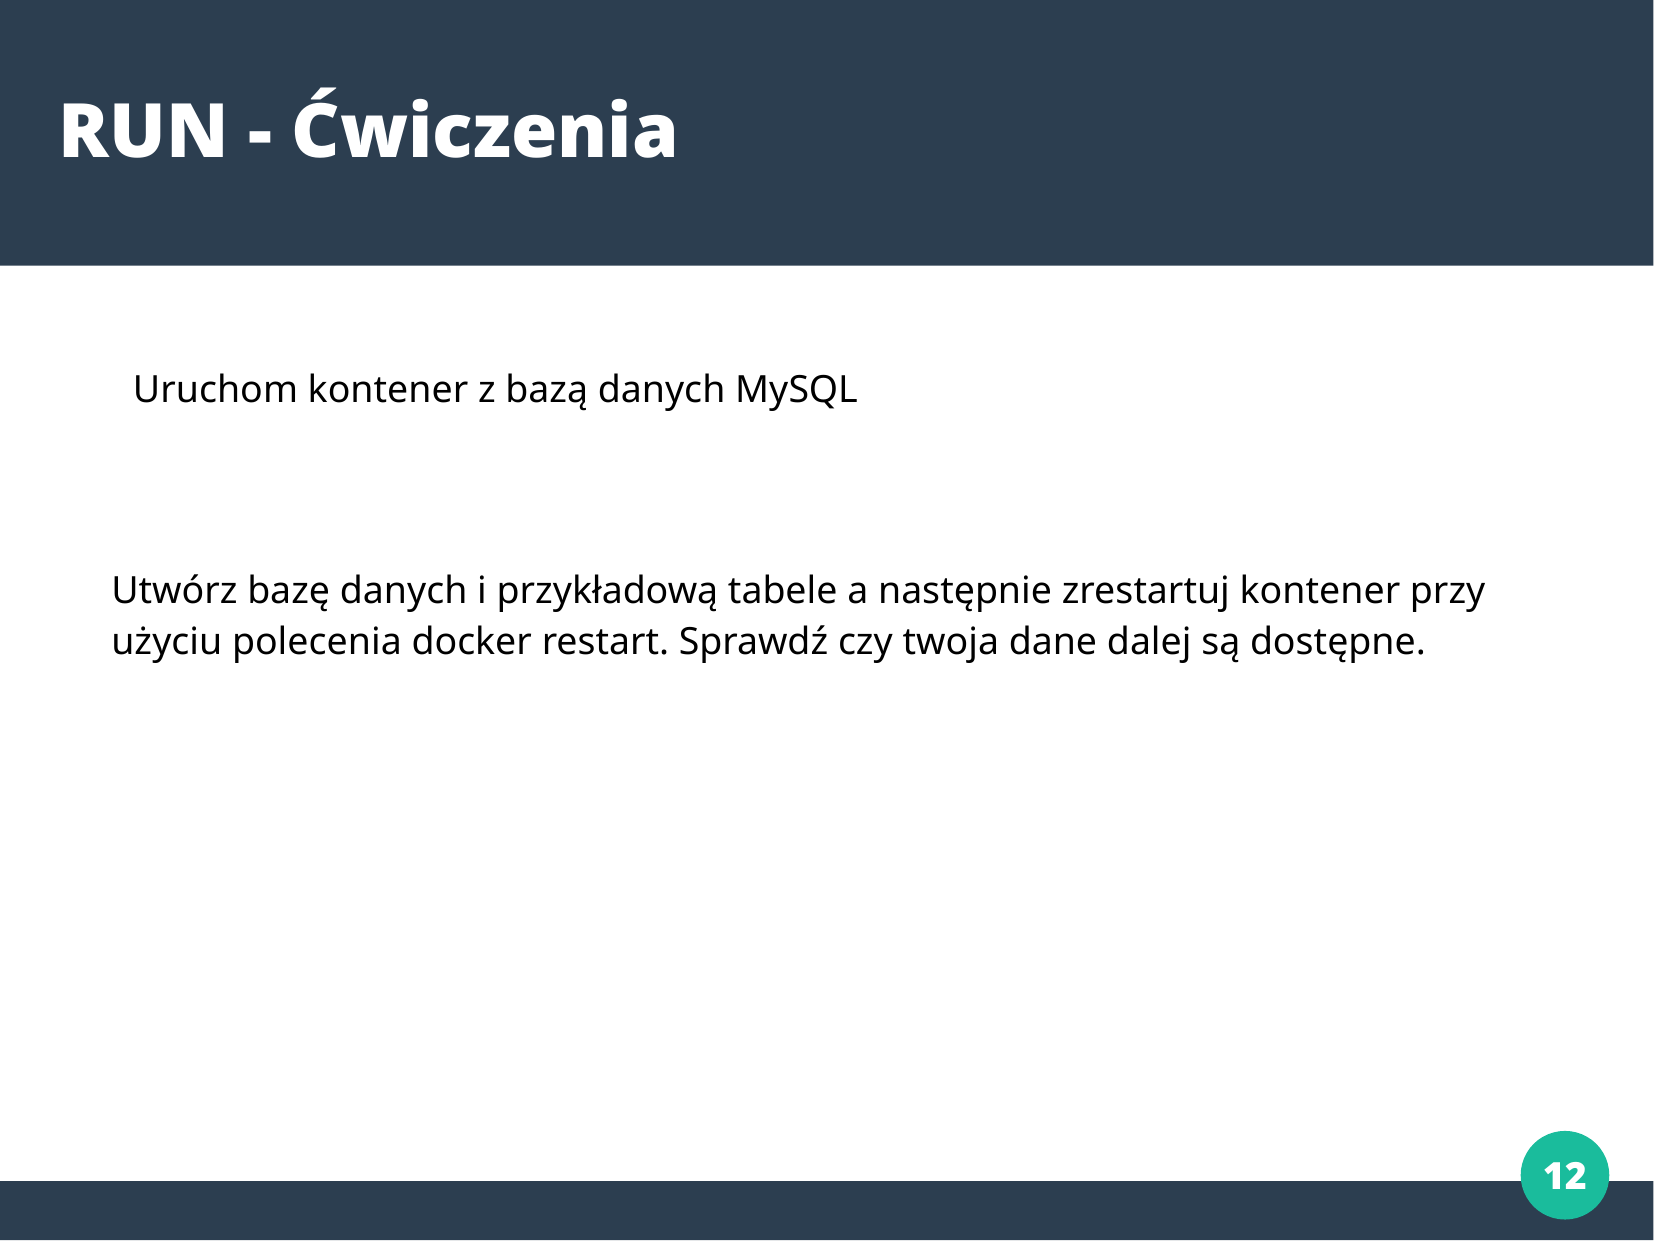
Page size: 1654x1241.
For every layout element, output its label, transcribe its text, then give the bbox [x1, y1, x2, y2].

text_box Utwórz bazę danych i przykładową tabele a następnie zrestartuj kontener przy użyciu polecenia docker restart. Sprawdź czy twoja dane dalej są dostępne. [96, 555, 1598, 702]
title RUN - Ćwiczenia [59, 49, 1595, 207]
text_box Uruchom kontener z bazą danych MySQL [118, 355, 921, 414]
